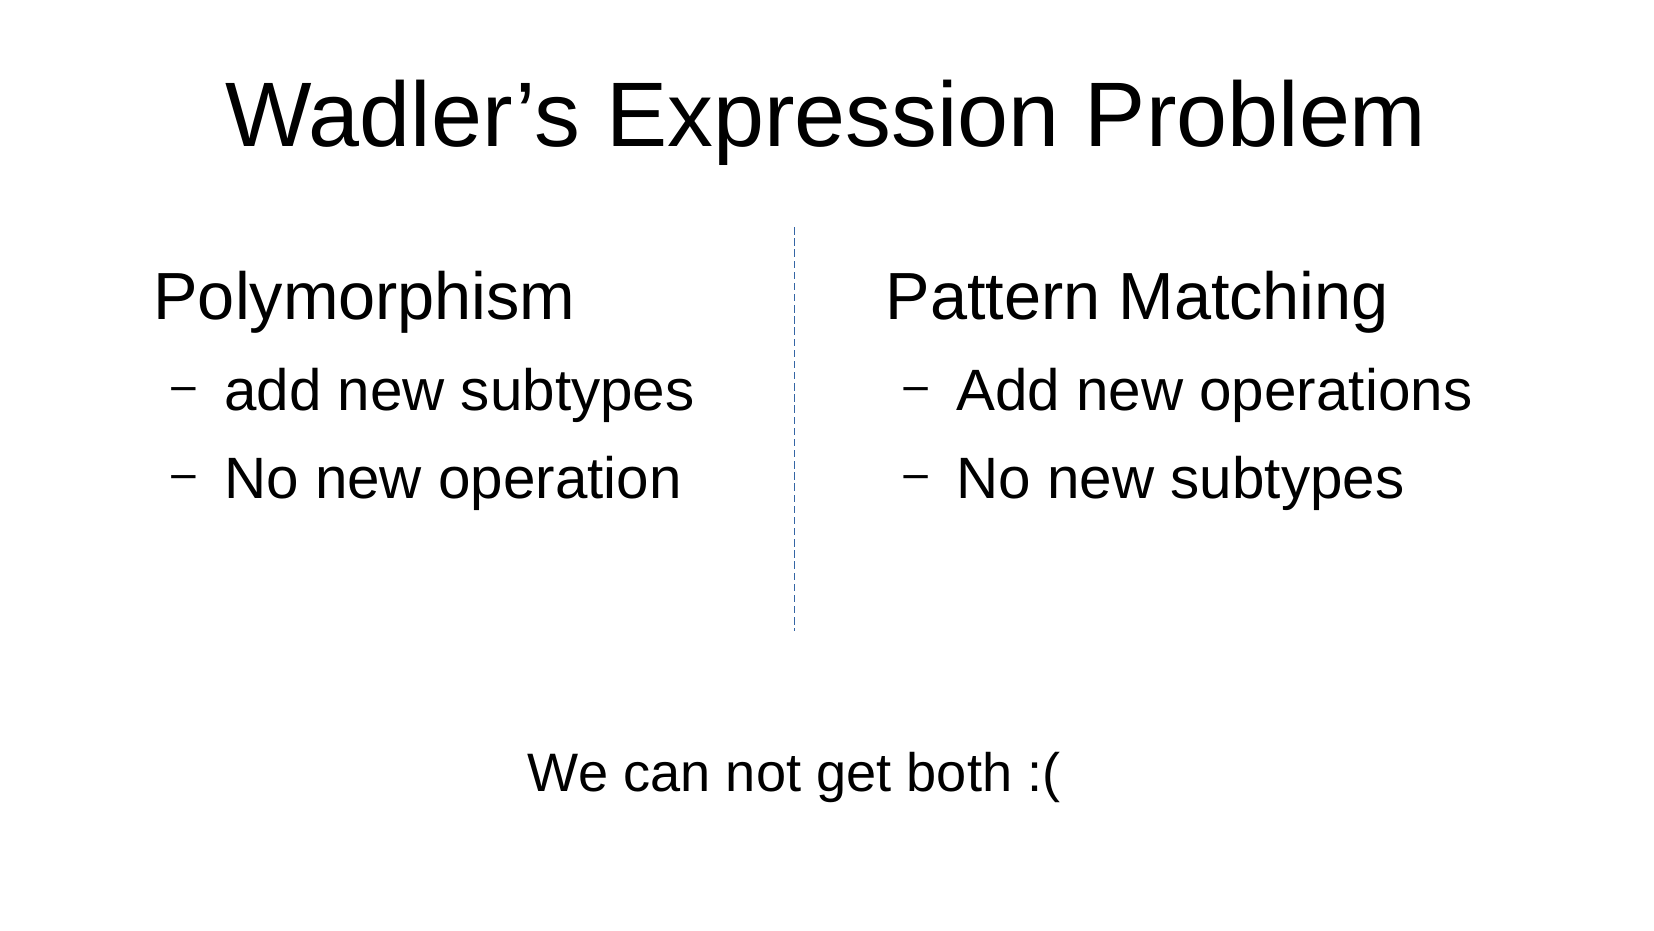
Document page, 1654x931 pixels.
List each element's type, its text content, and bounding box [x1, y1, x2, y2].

title Wadler’s Expression Problem [82, 37, 1571, 193]
list Polymorphism add new subtypes No new operation [82, 258, 781, 799]
text_box We can not get both :( [513, 735, 1076, 811]
list Pattern Matching Add new operations No new subtypes [814, 258, 1513, 799]
